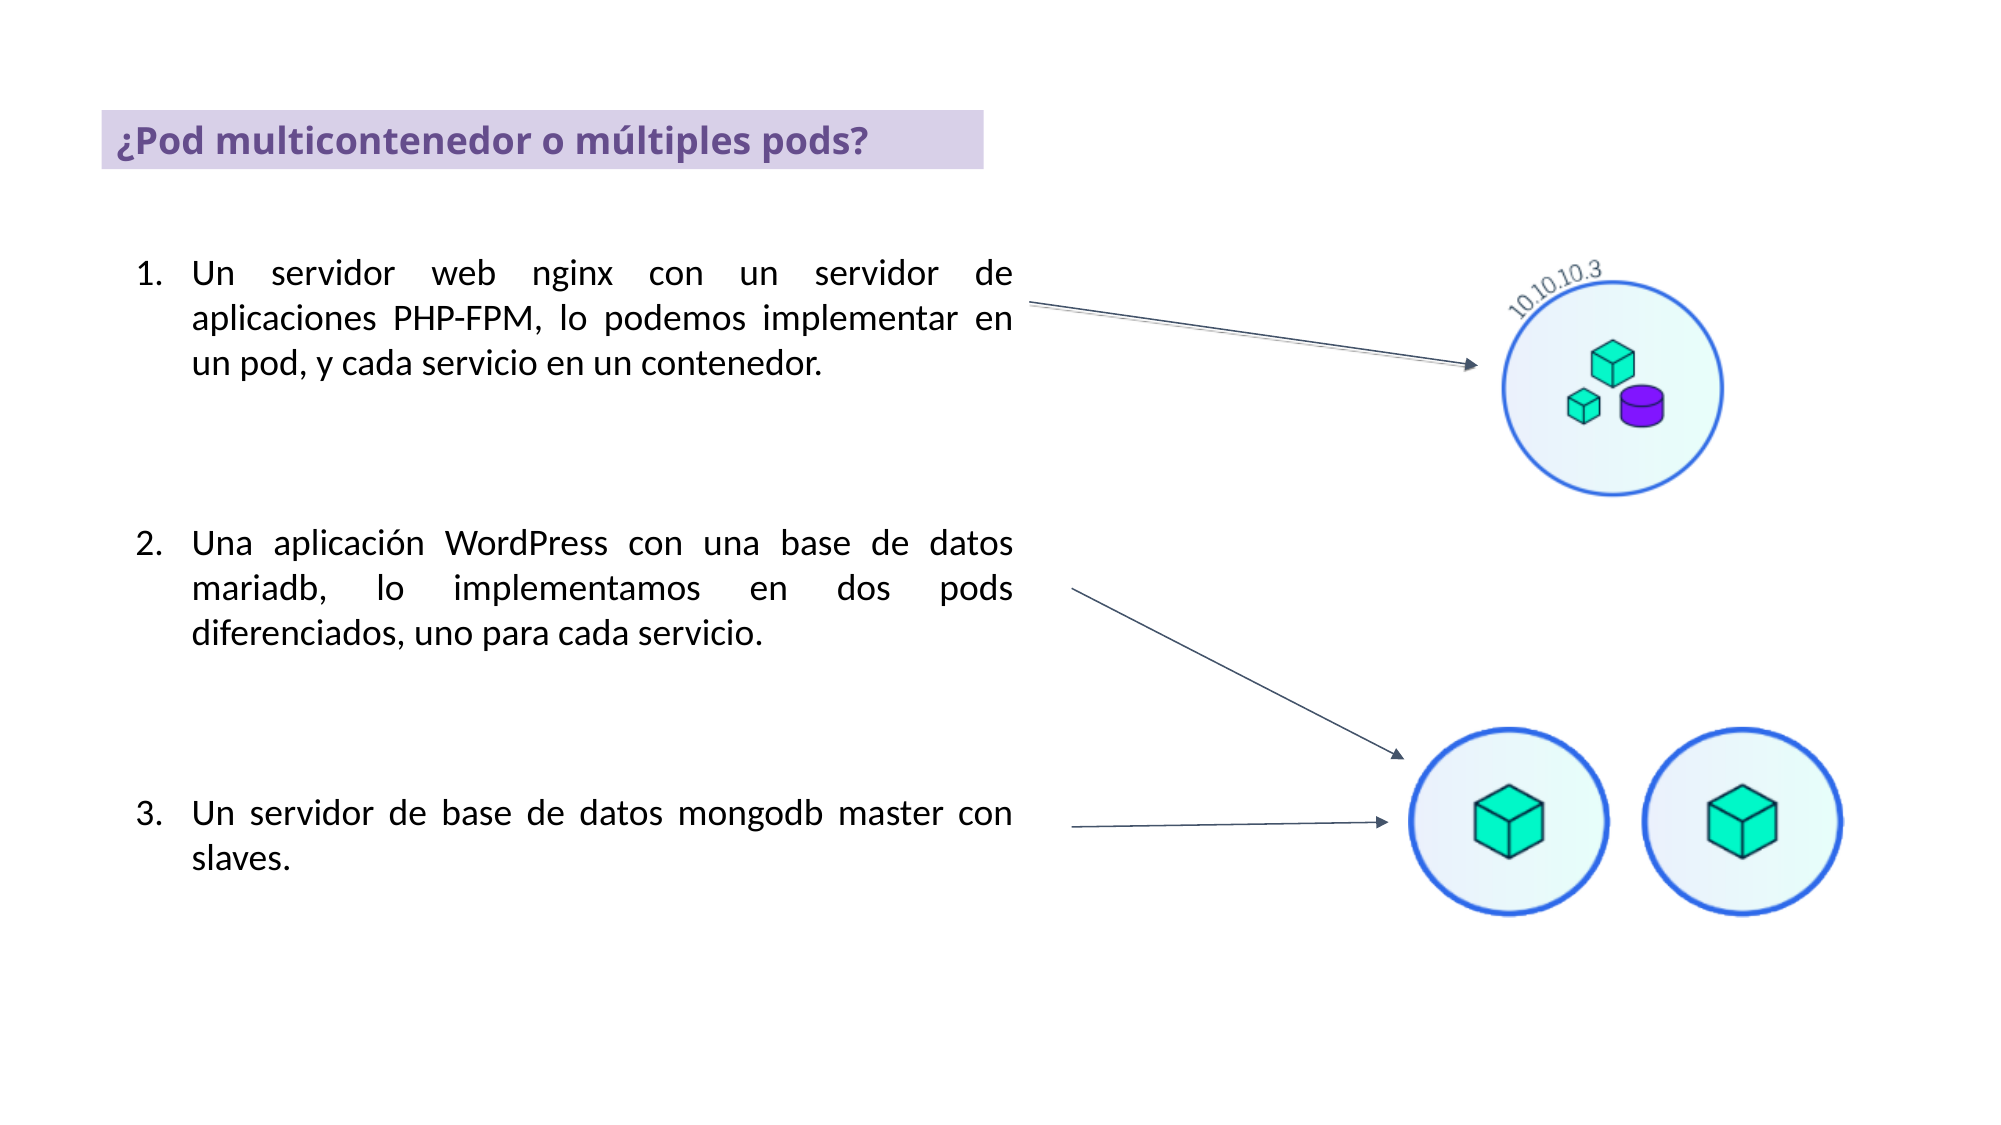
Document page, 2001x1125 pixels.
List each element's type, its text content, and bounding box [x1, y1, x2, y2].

text_box Un servidor web nginx con un servidor de aplicaciones PHP-FPM, lo podemos implementar en un pod, y cada servicio en un contenedor. Una aplicación WordPress con una base de datos mariadb, lo implementamos en dos pods diferenciados, uno para cada servicio. Un servidor de base de datos mongodb master con slaves. [101, 195, 1030, 408]
picture [1408, 235, 1845, 918]
text_box ¿Pod multicontenedor o múltiples pods? [101, 110, 984, 170]
